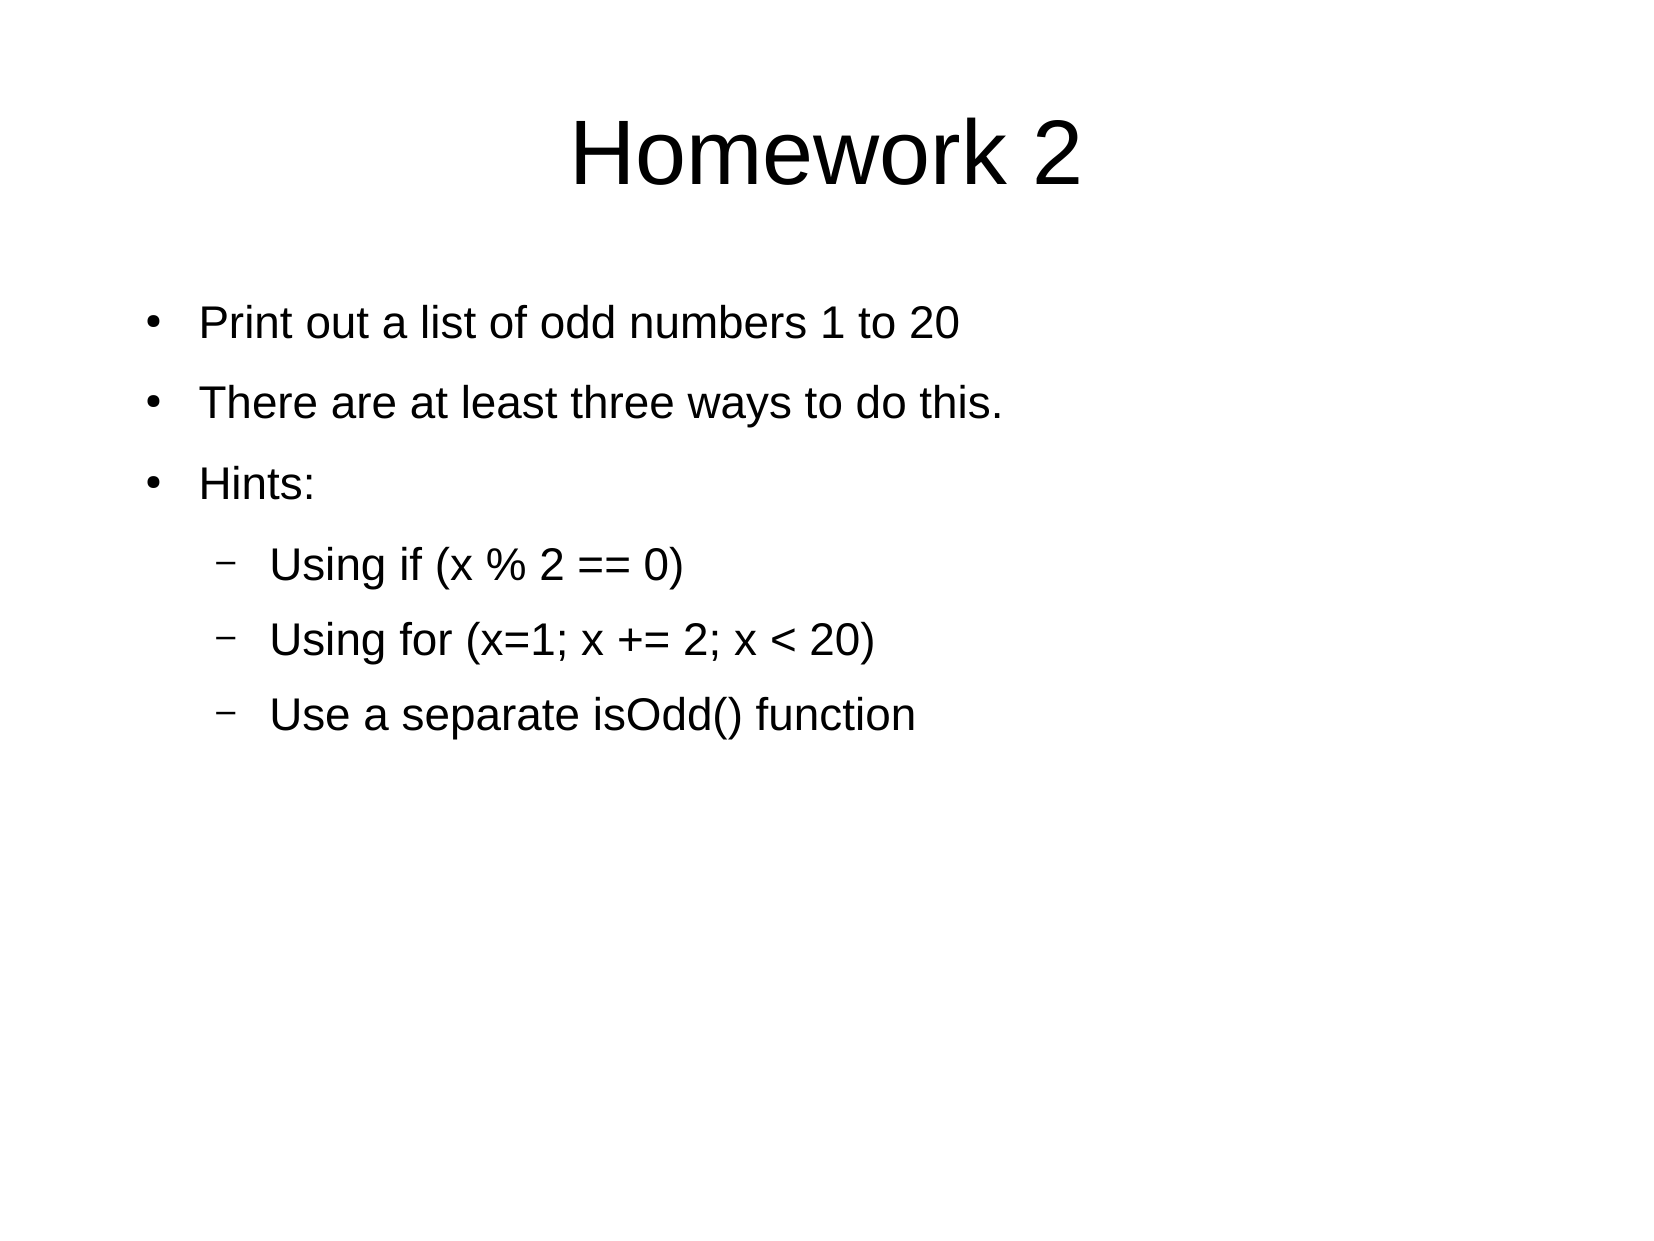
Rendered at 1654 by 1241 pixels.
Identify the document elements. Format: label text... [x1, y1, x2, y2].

title Homework 2 [82, 49, 1571, 257]
list Print out a list of odd numbers 1 to 20 There are at least three ways to do this. Hints: Using if (x % 2 == 0) Using for (x=1; x += 2; x < 20) Use a separate isOdd() function [127, 296, 1583, 1170]
